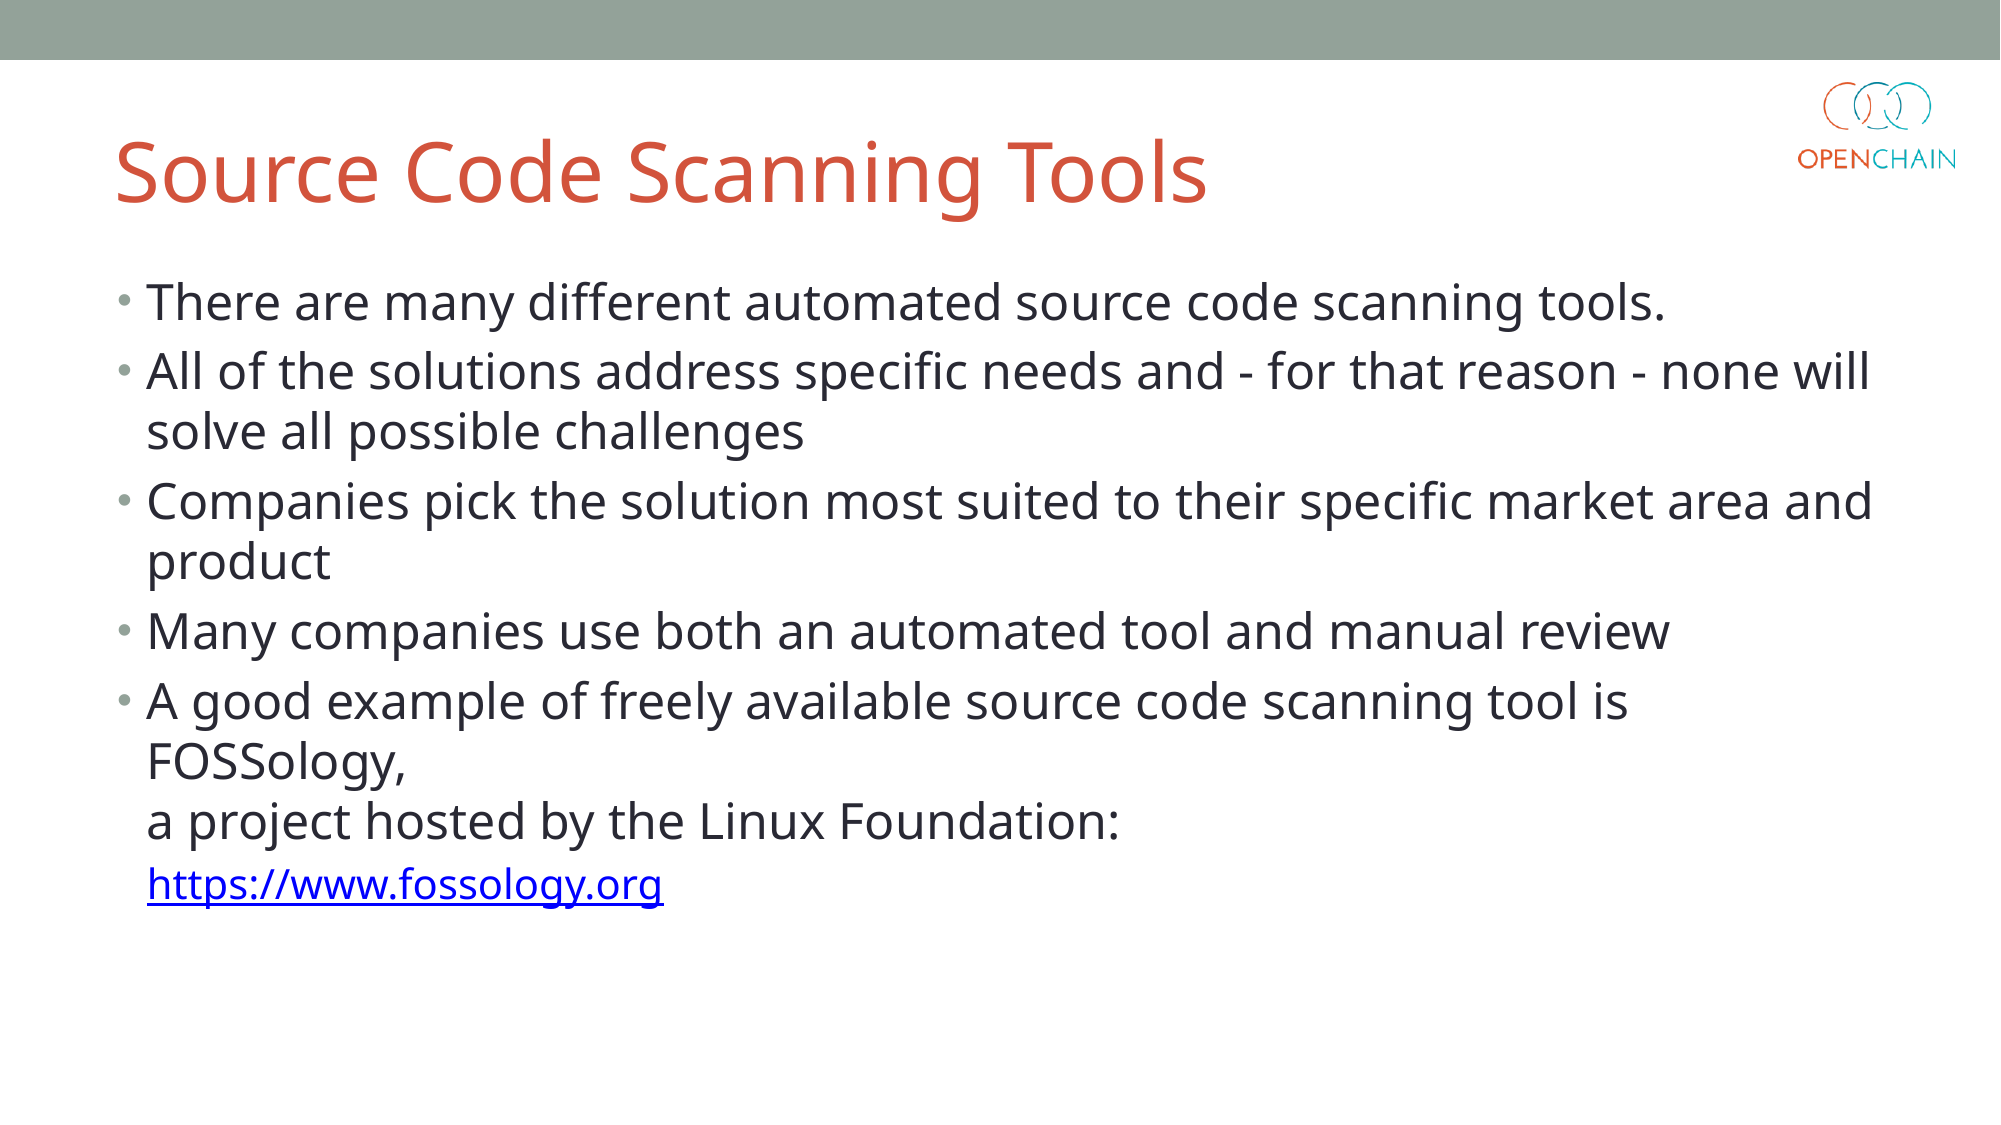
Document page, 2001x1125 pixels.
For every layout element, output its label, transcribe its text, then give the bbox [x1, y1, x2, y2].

picture [1798, 82, 1955, 169]
text_box There are many different automated source code scanning tools. All of the solutions address specific needs and - for that reason - none will solve all possible challenges Companies pick the solution most suited to their specific market area and product Many companies use both an automated tool and manual review A good example of freely available source code scanning tool is FOSSology, a project hosted by the Linux Foundation: https://www.fossology.org [102, 262, 1898, 1075]
text_box Source Code Scanning Tools [99, 87, 1900, 250]
